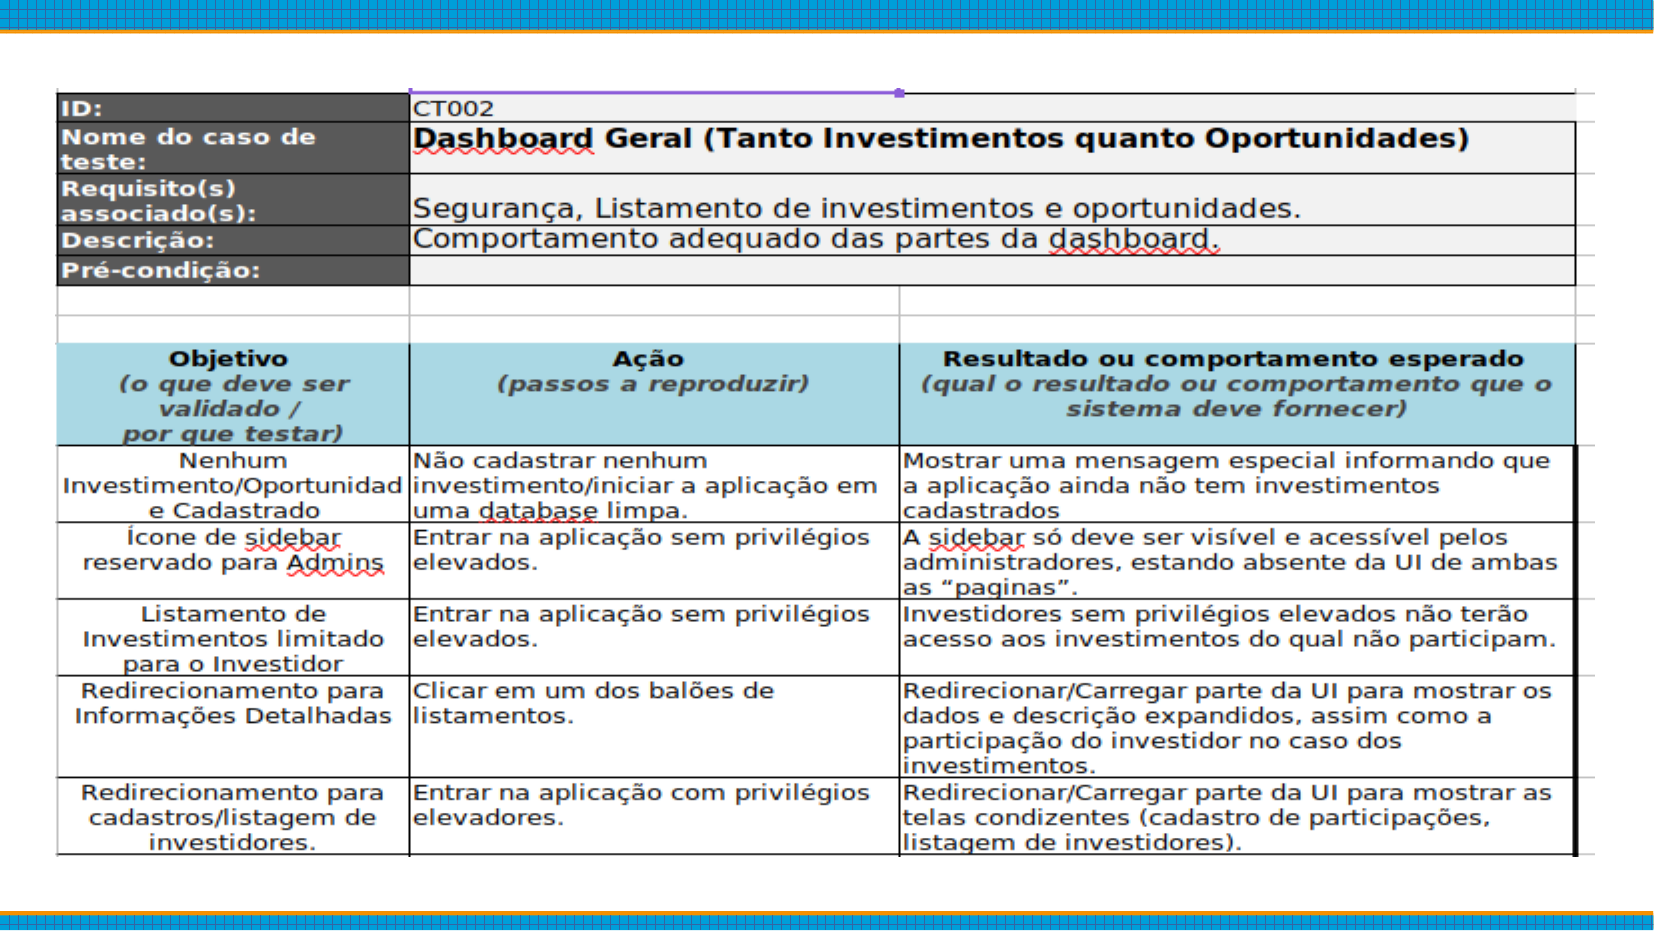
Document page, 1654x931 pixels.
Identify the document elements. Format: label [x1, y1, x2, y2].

picture [55, 88, 1595, 857]
